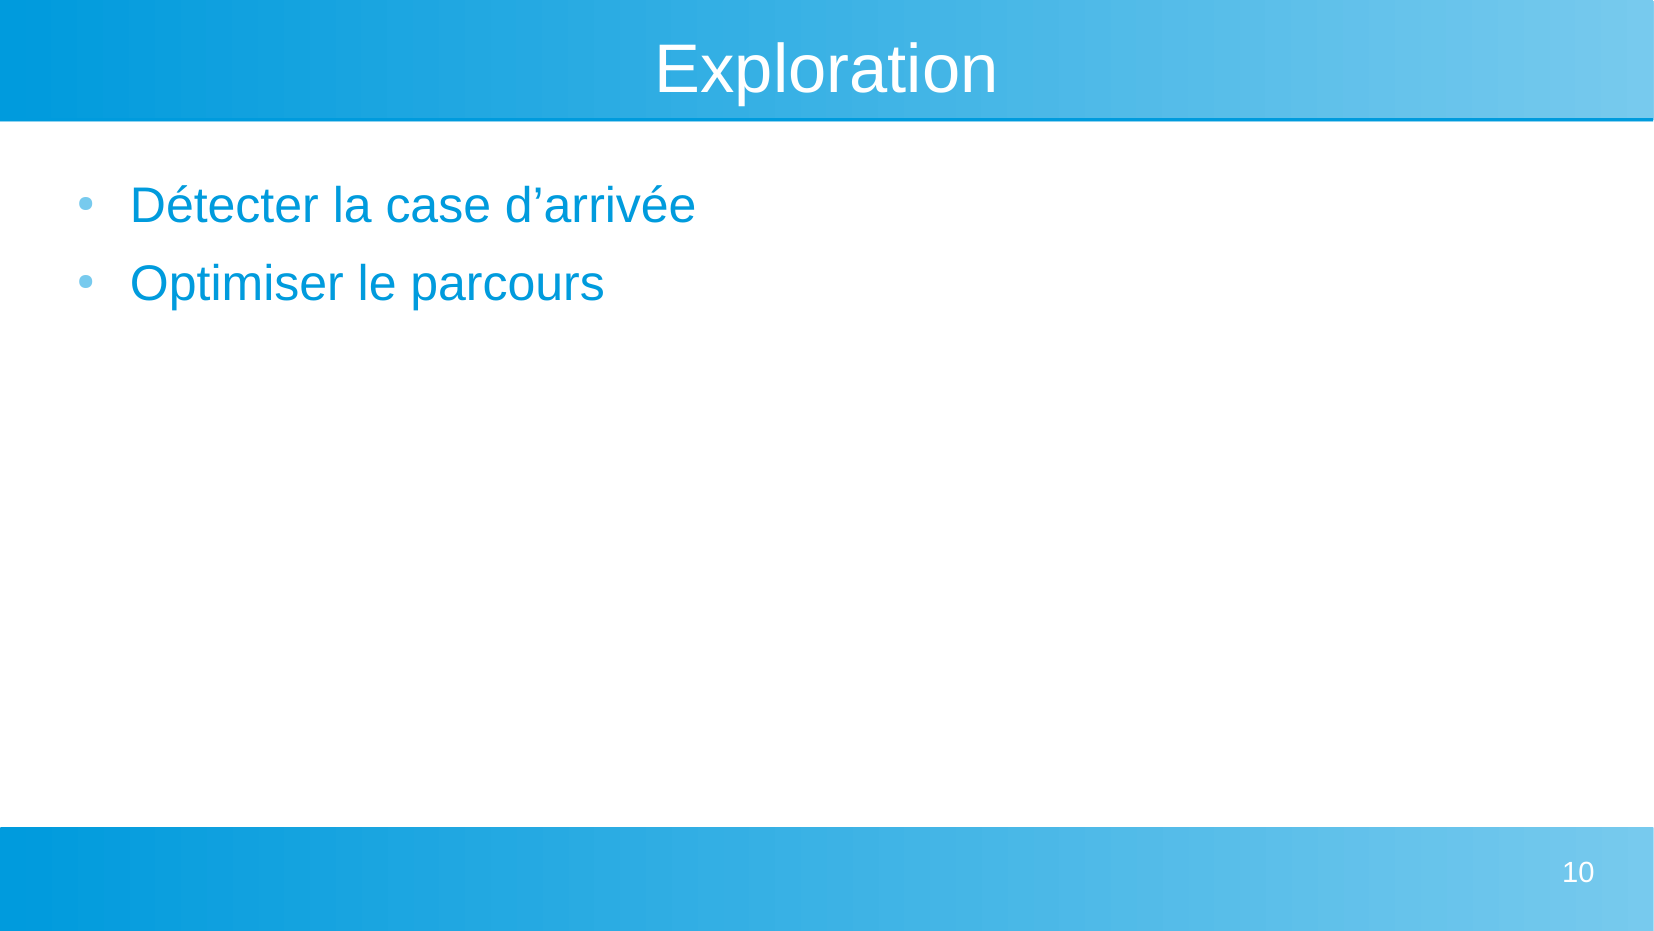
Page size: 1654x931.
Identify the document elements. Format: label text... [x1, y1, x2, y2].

list Détecter la case d’arrivée Optimiser le parcours [59, 177, 1595, 768]
title Exploration [59, 29, 1595, 108]
